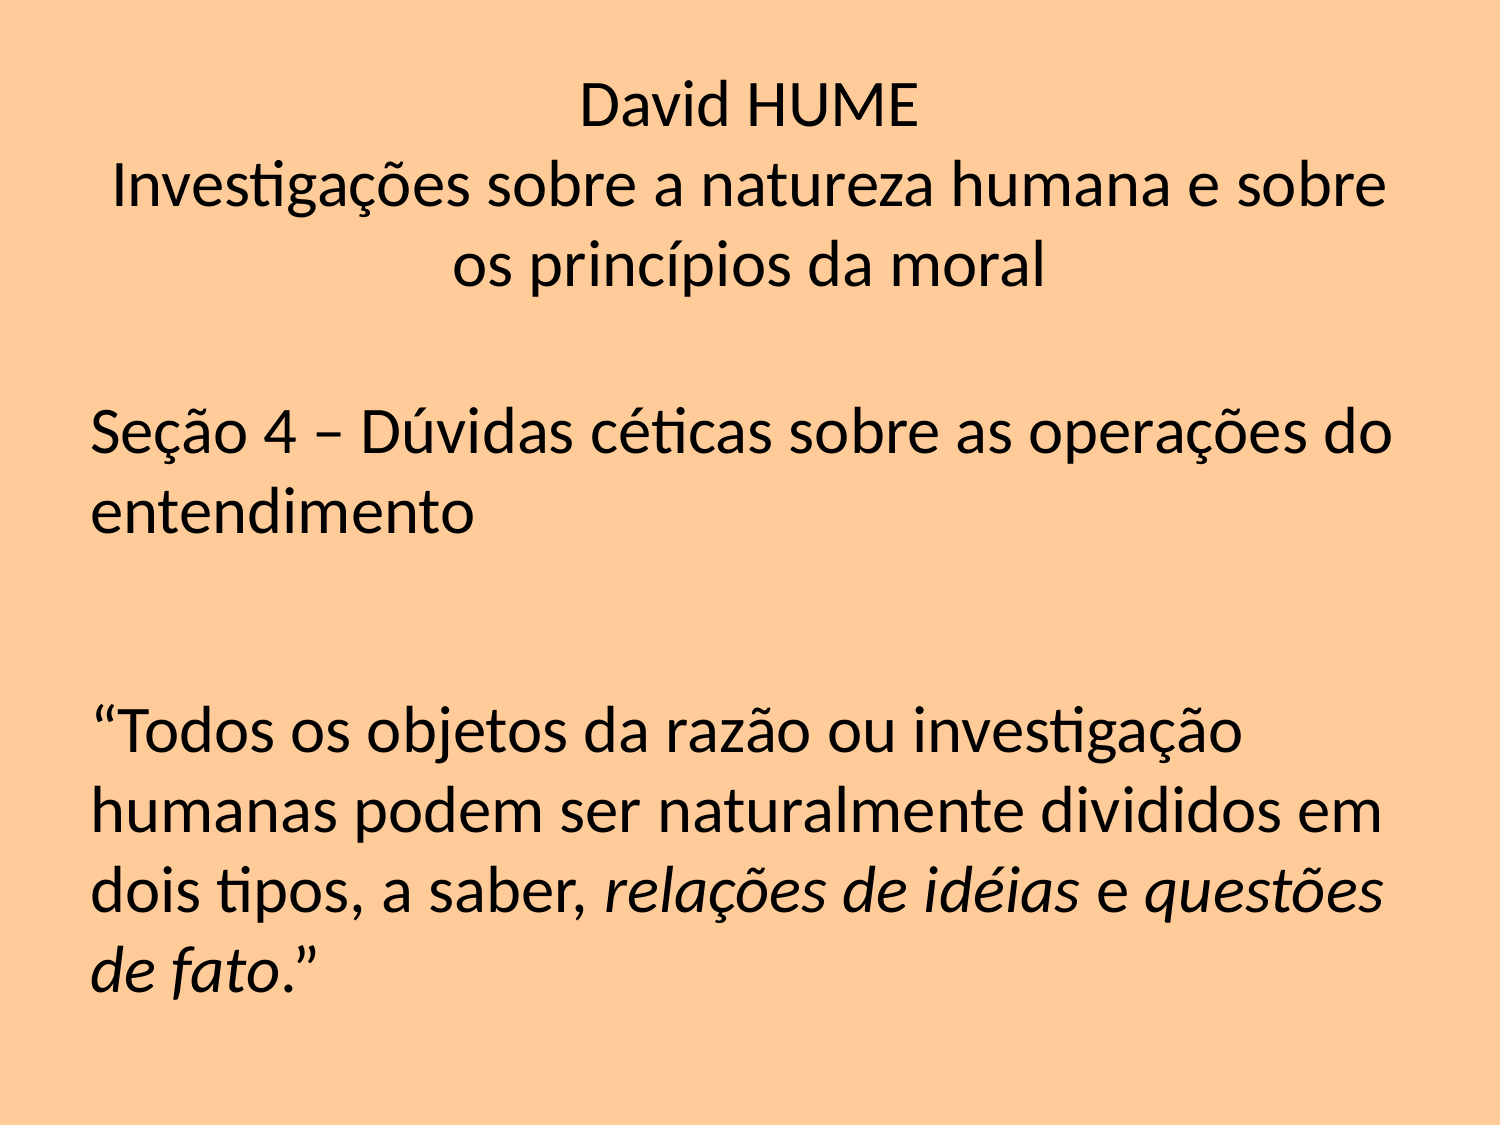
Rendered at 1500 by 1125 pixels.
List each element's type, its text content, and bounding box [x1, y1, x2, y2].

list Seção 4 – Dúvidas céticas sobre as operações do entendimento “Todos os objetos da razão ou investigação humanas podem ser naturalmente divididos em dois tipos, a saber, relações de idéias e questões de fato.” [75, 262, 1425, 1005]
title David HUME Investigações sobre a natureza humana e sobre os princípios da moral [75, 45, 1425, 262]
